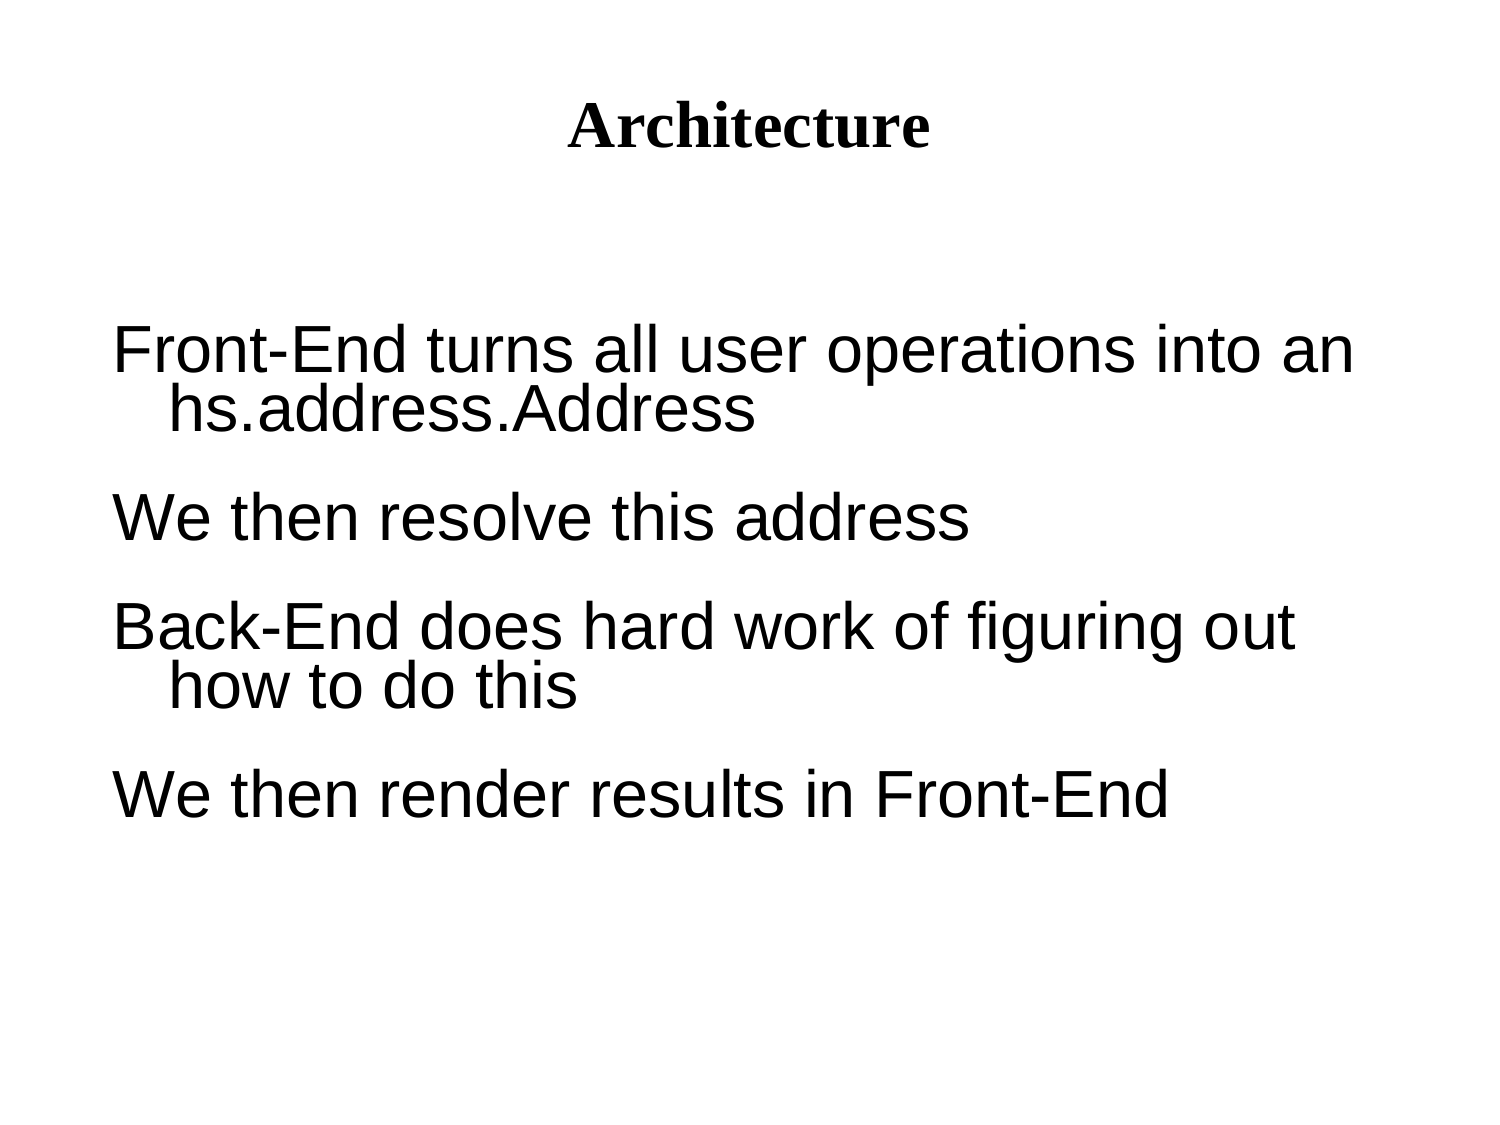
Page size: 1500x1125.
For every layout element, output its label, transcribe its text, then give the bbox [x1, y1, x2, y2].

title Architecture [112, 35, 1387, 223]
list Front-End turns all user operations into an hs.address.Address We then resolve this address Back-End does hard work of figuring out how to do this We then render results in Front-End [112, 324, 1387, 1055]
